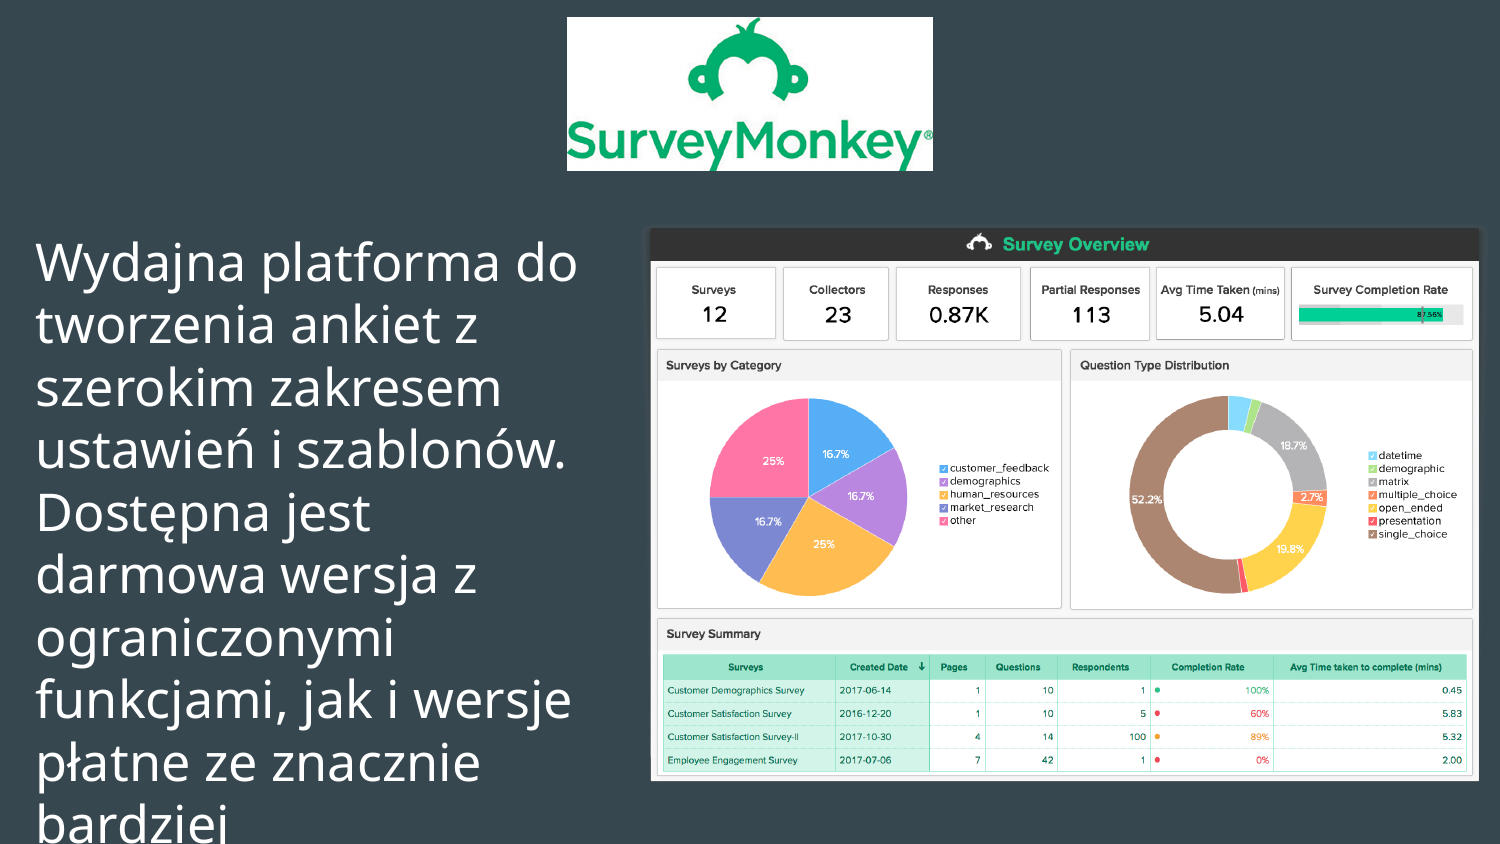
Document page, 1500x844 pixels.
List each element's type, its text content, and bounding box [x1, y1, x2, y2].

picture [639, 222, 1490, 787]
picture [567, 17, 933, 172]
title Wydajna platforma do tworzenia ankiet z szerokim zakresem ustawień i szablonów. Dostępna jest darmowa wersja z ograniczonymi funkcjami, jak i wersje płatne ze znacznie bardziej zaawansowanymi funkcjami. [20, 214, 627, 737]
